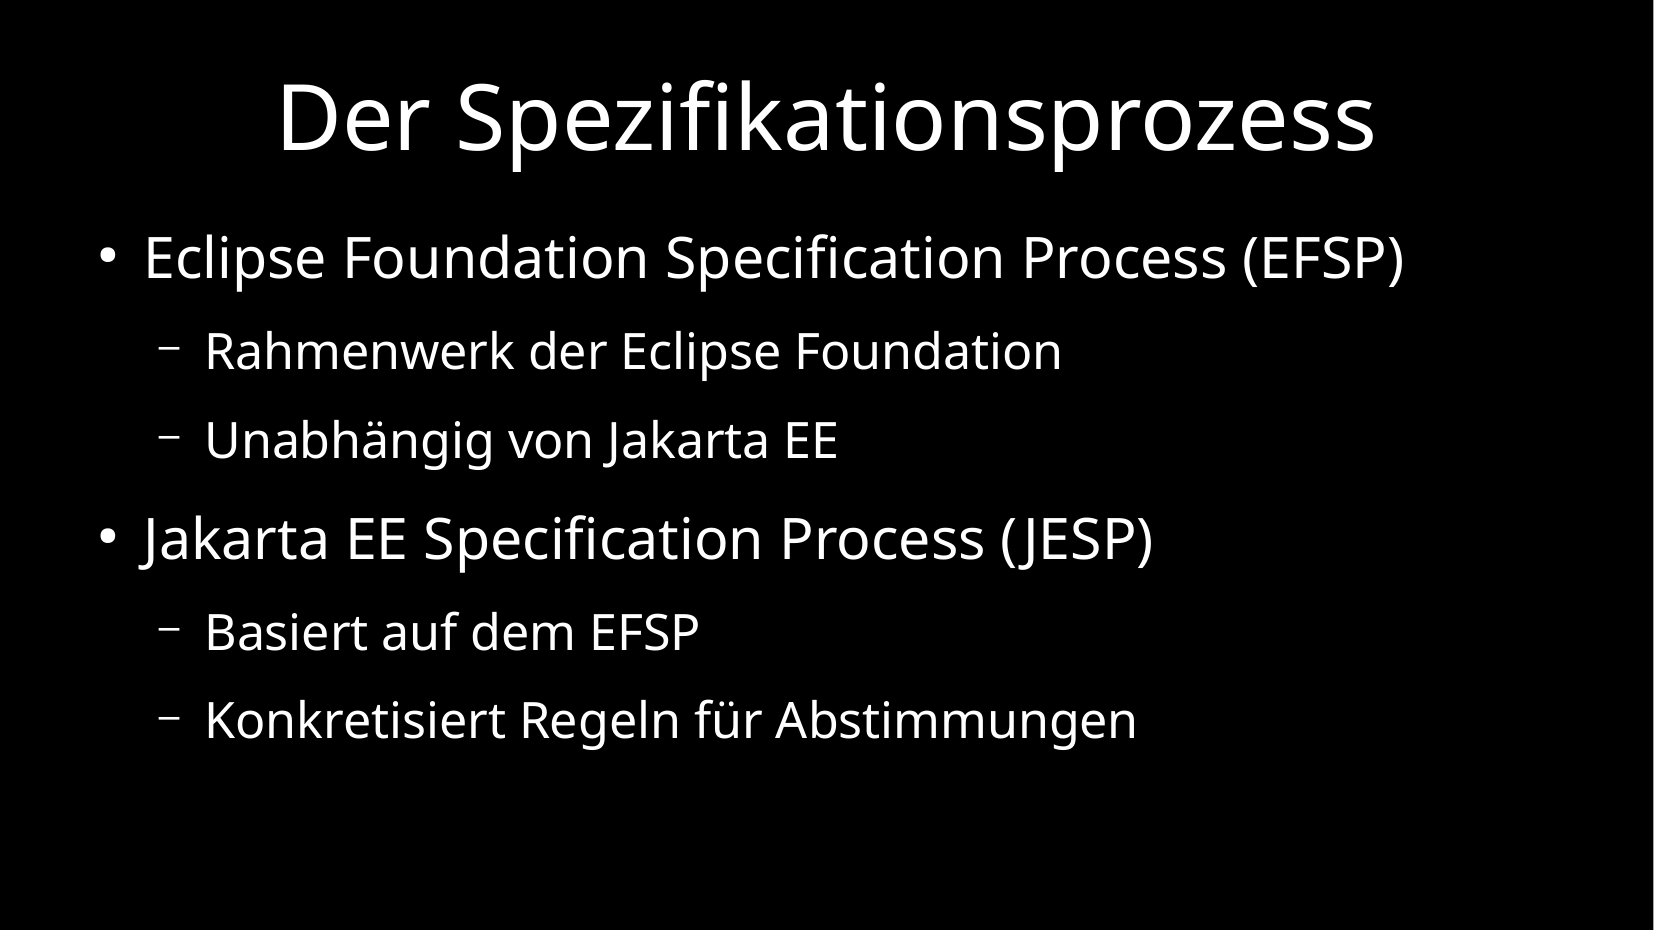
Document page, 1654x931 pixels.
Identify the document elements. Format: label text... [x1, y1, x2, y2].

title Der Spezifikationsprozess [82, 37, 1571, 193]
list Eclipse Foundation Specification Process (EFSP) Rahmenwerk der Eclipse Foundation Unabhängig von Jakarta EE Jakarta EE Specification Process (JESP) Basiert auf dem EFSP Konkretisiert Regeln für Abstimmungen [82, 217, 1571, 758]
